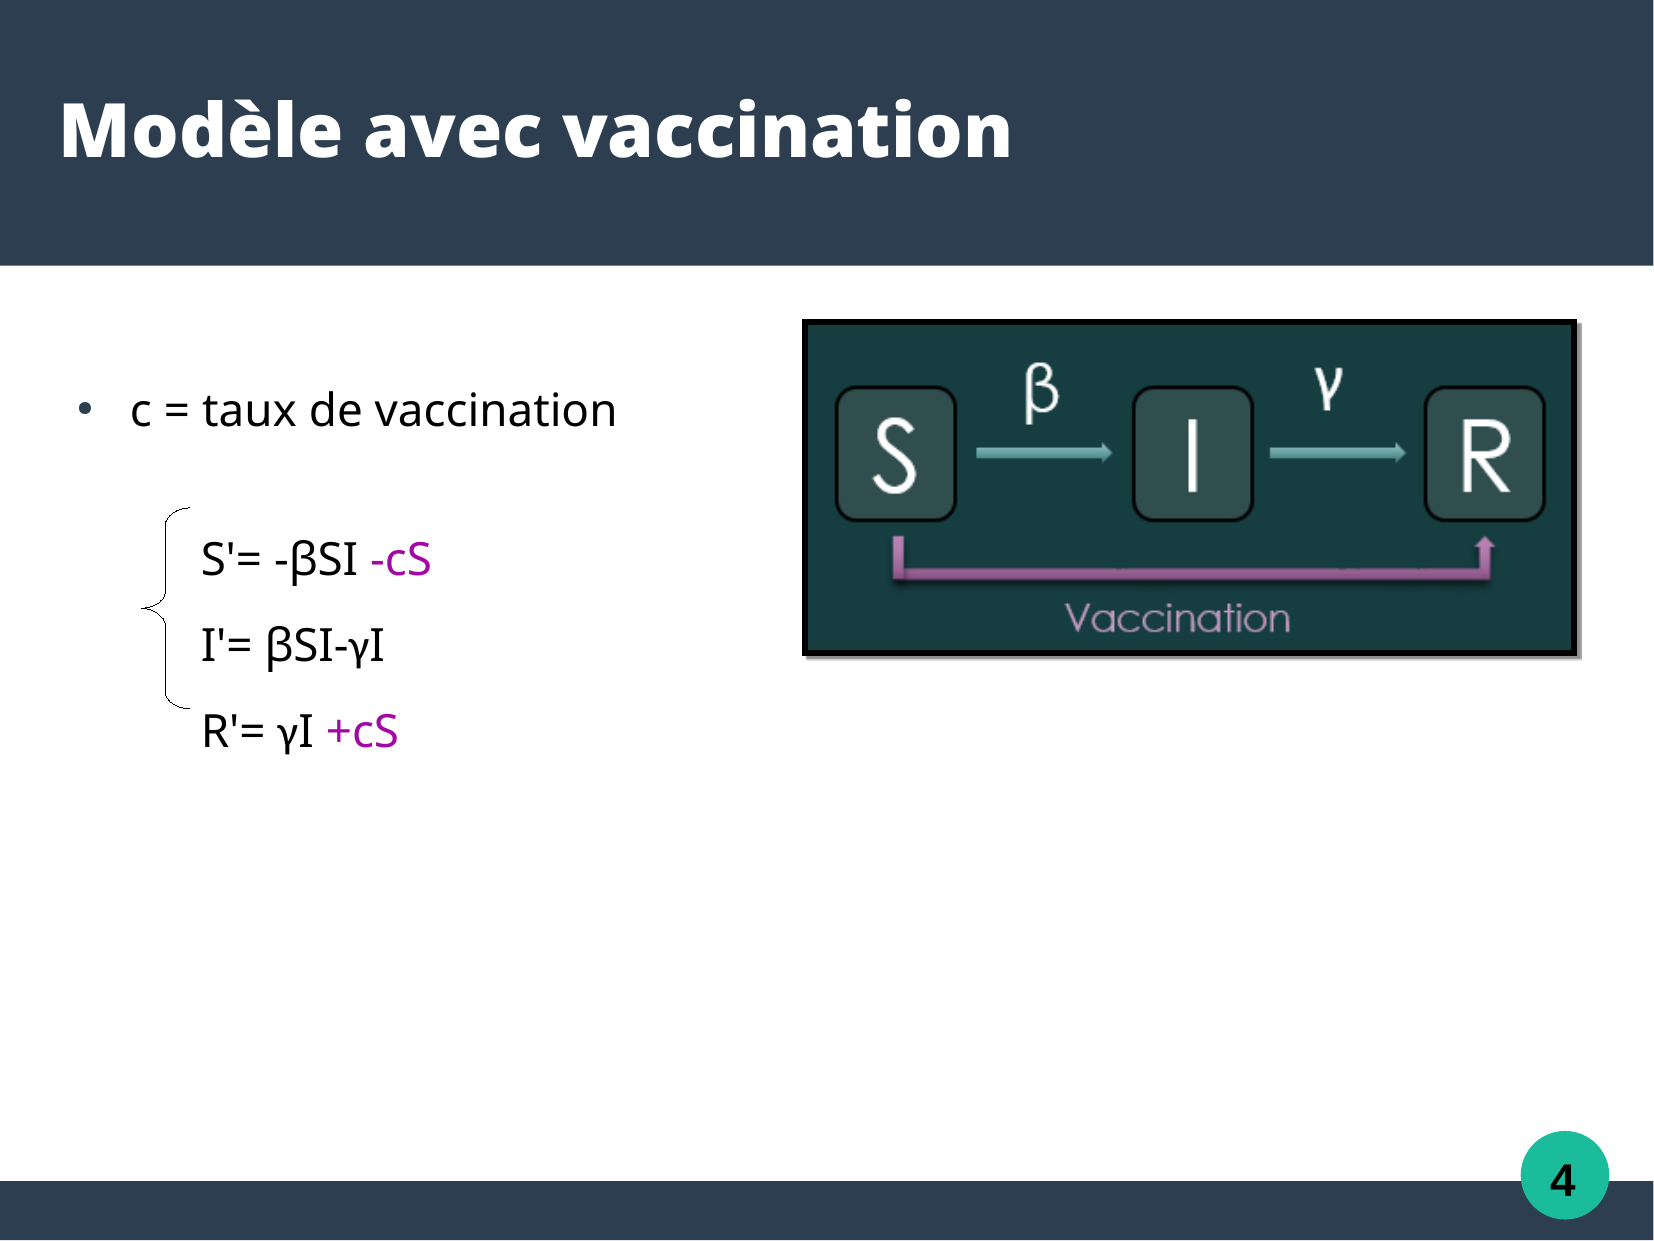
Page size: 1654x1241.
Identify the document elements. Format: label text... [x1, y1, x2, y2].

list c = taux de vaccination S'= -βSI -cS I'= βSI-γI R'= γI +cS [59, 377, 1595, 1205]
text_box 4 [1535, 1147, 1591, 1214]
title Modèle avec vaccination [59, 49, 1595, 207]
picture [807, 324, 1571, 650]
